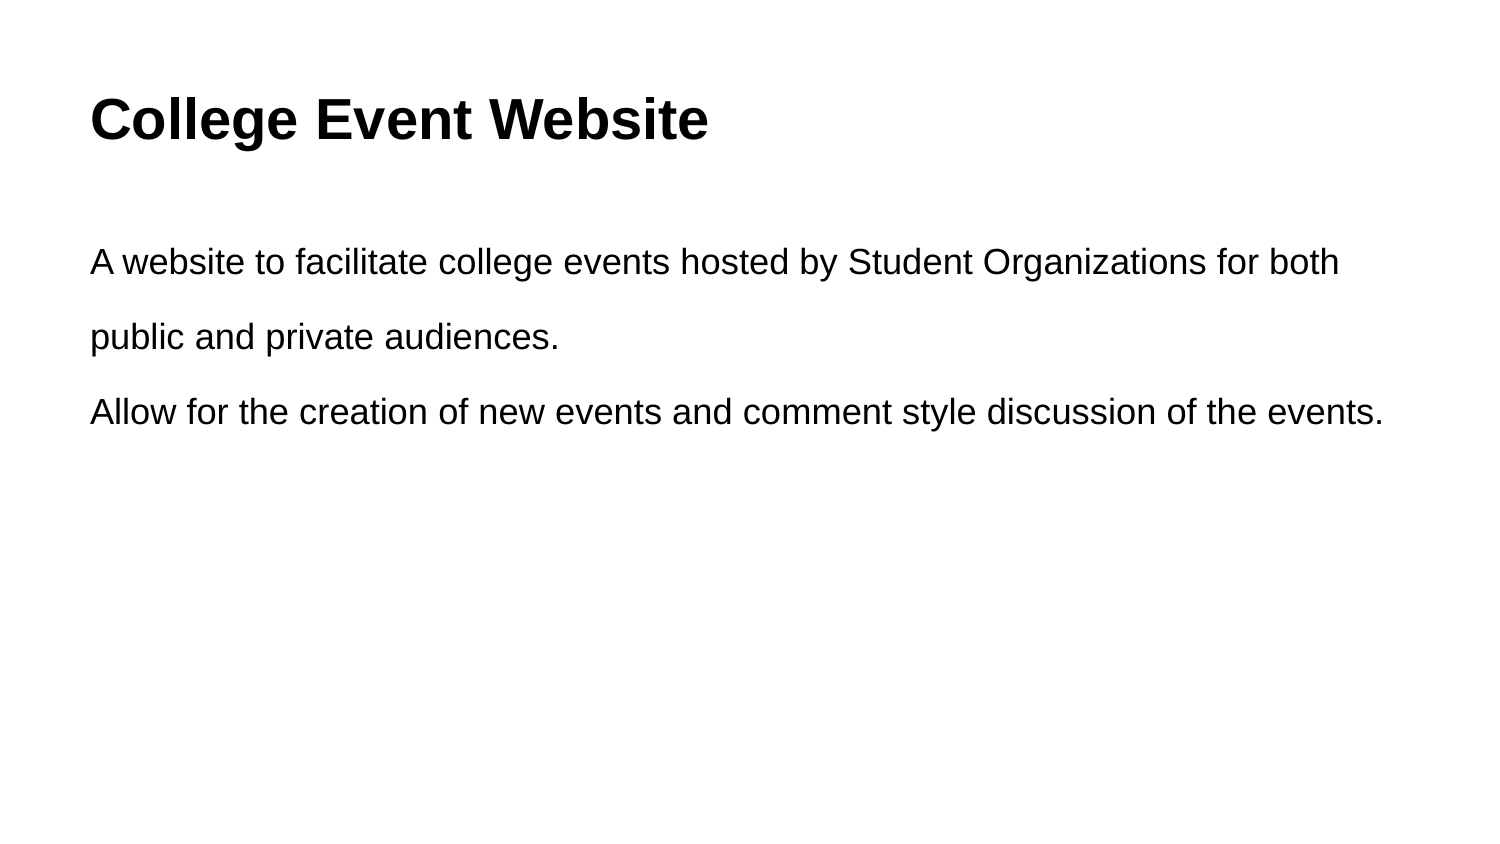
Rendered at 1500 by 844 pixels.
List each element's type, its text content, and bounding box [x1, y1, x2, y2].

list A website to facilitate college events hosted by Student Organizations for both public and private audiences. Allow for the creation of new events and comment style discussion of the events. [75, 196, 1425, 808]
title College Event Website [75, 33, 1425, 175]
